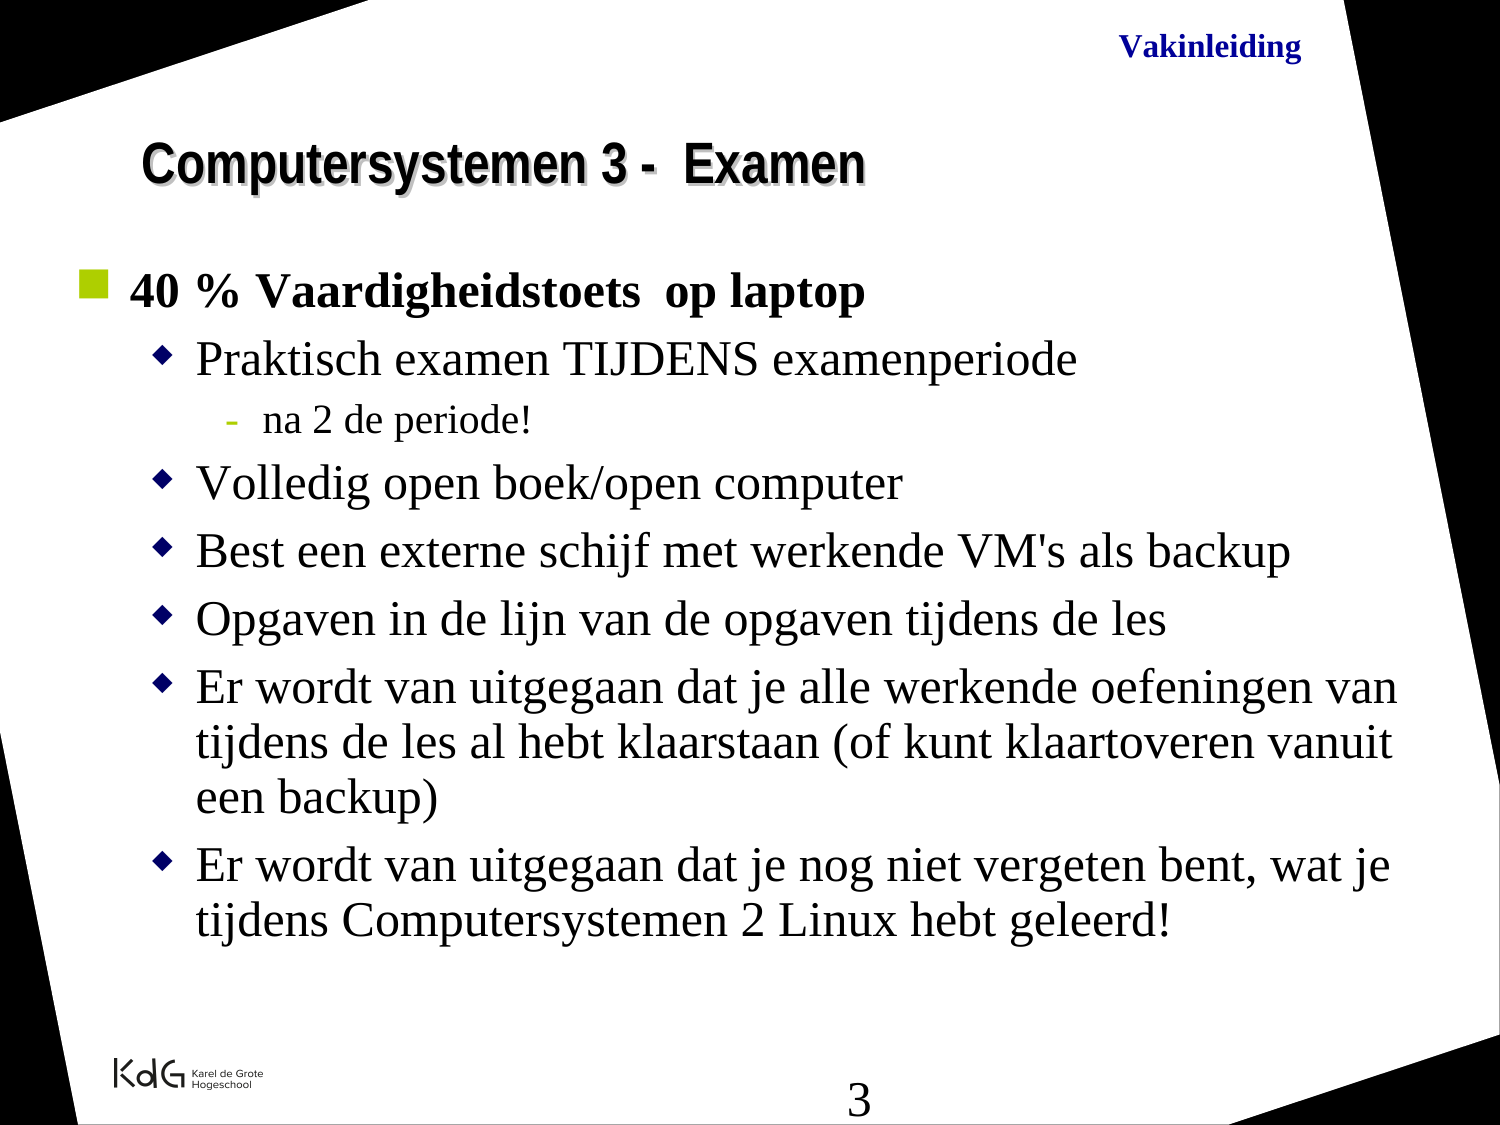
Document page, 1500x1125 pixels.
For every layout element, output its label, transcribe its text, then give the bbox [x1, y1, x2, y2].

picture [114, 1058, 263, 1090]
title Computersystemen 3 - Examen [141, 72, 1447, 253]
list 40 % Vaardigheidstoets op laptop Praktisch examen TIJDENS examenperiode na 2 de periode! Volledig open boek/open computer Best een externe schijf met werkende VM's als backup Opgaven in de lijn van de opgaven tijdens de les Er wordt van uitgegaan dat je alle werkende oefeningen van tijdens de les al hebt klaarstaan (of kunt klaartoveren vanuit een backup) Er wordt van uitgegaan dat je nog niet vergeten bent, wat je tijdens Computersystemen 2 Linux hebt geleerd! [75, 263, 1425, 1006]
